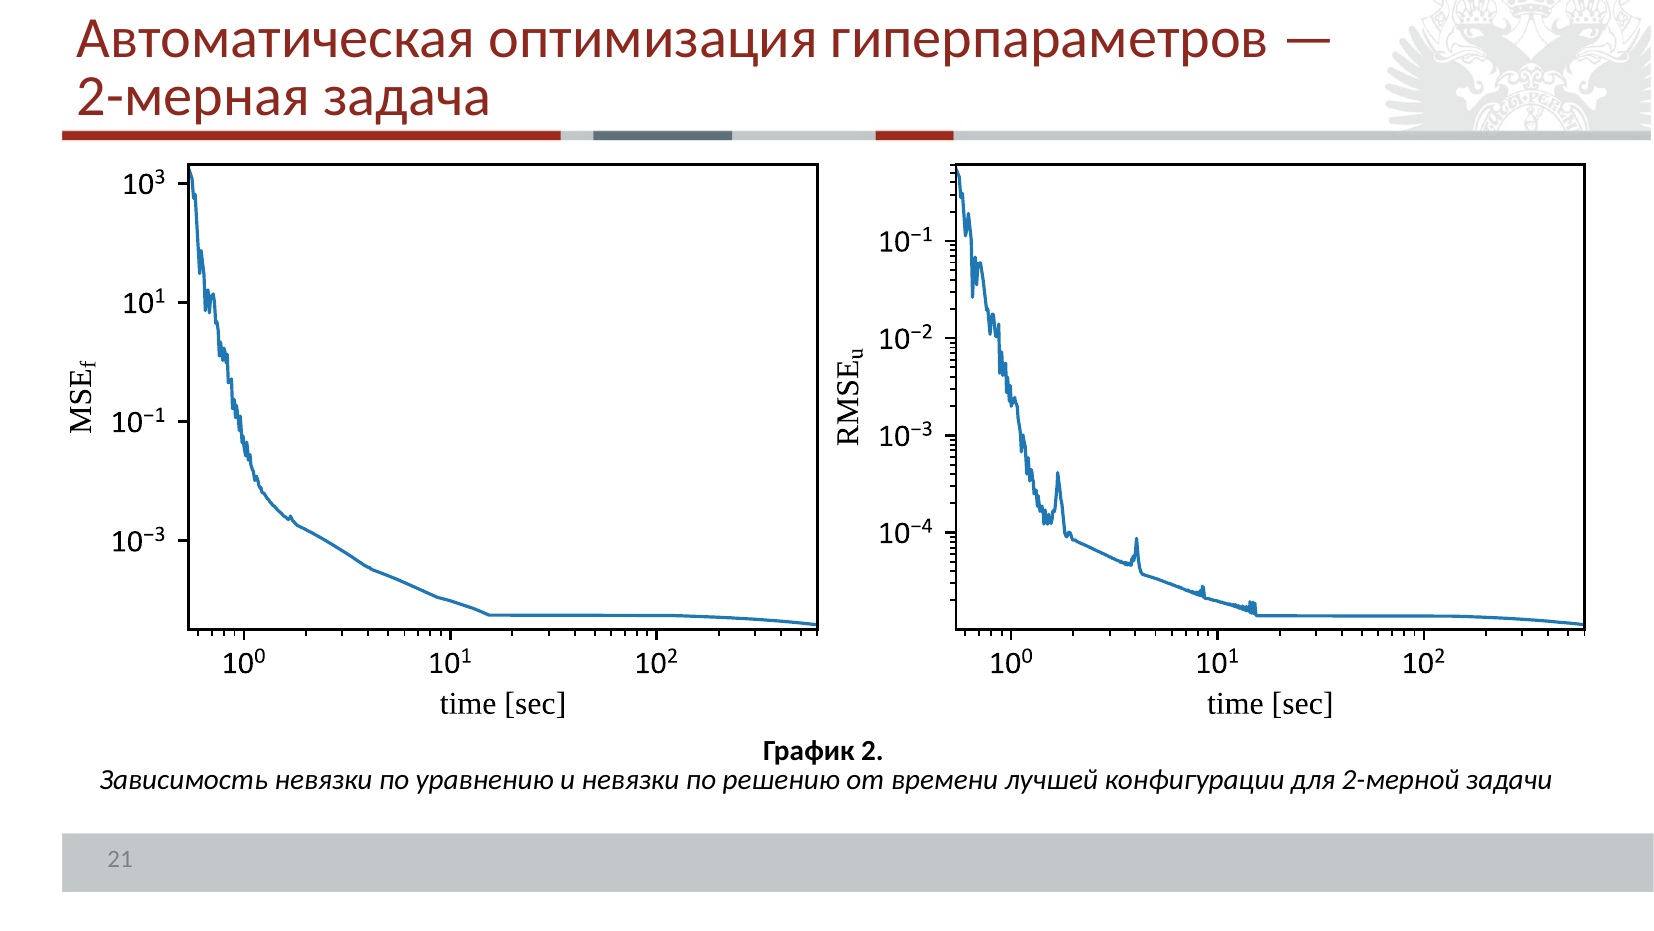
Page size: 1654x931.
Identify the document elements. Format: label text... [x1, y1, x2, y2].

text_box График 2. Зависимость невязки по уравнению и невязки по решению от времени лучшей конфигурации для 2-мерной задачи [84, 731, 1569, 805]
picture [0, 0, 1654, 931]
title Автоматическая оптимизация гиперпараметров — 2-мерная задача [76, 13, 1565, 131]
